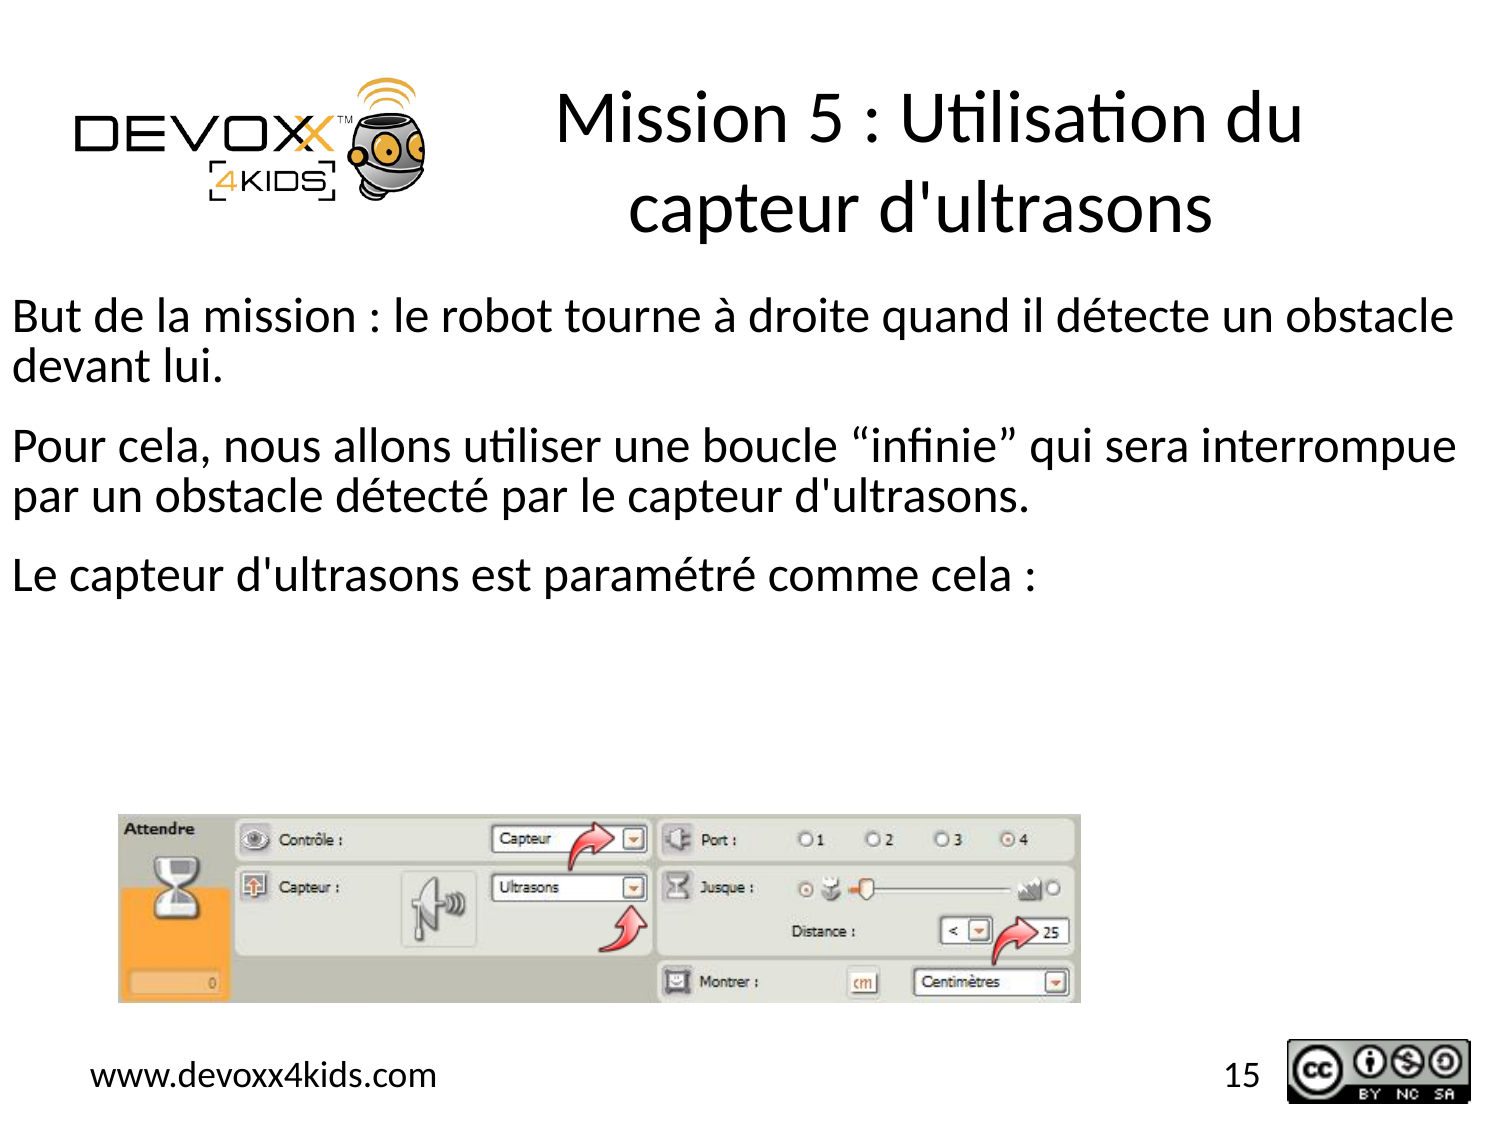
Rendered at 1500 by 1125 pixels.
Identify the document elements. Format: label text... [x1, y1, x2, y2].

picture [75, 77, 425, 201]
text_box But de la mission : le robot tourne à droite quand il détecte un obstacle devant lui. Pour cela, nous allons utiliser une boucle “infinie” qui sera interrompue par un obstacle détecté par le capteur d'ultrasons. Le capteur d'ultrasons est paramétré comme cela : [11, 295, 1499, 752]
title Mission 5 : Utilisation du capteur d'ultrasons [437, 60, 1423, 249]
picture [118, 814, 1081, 1003]
picture [1287, 1039, 1471, 1104]
text_box <number> [1075, 1042, 1276, 1103]
